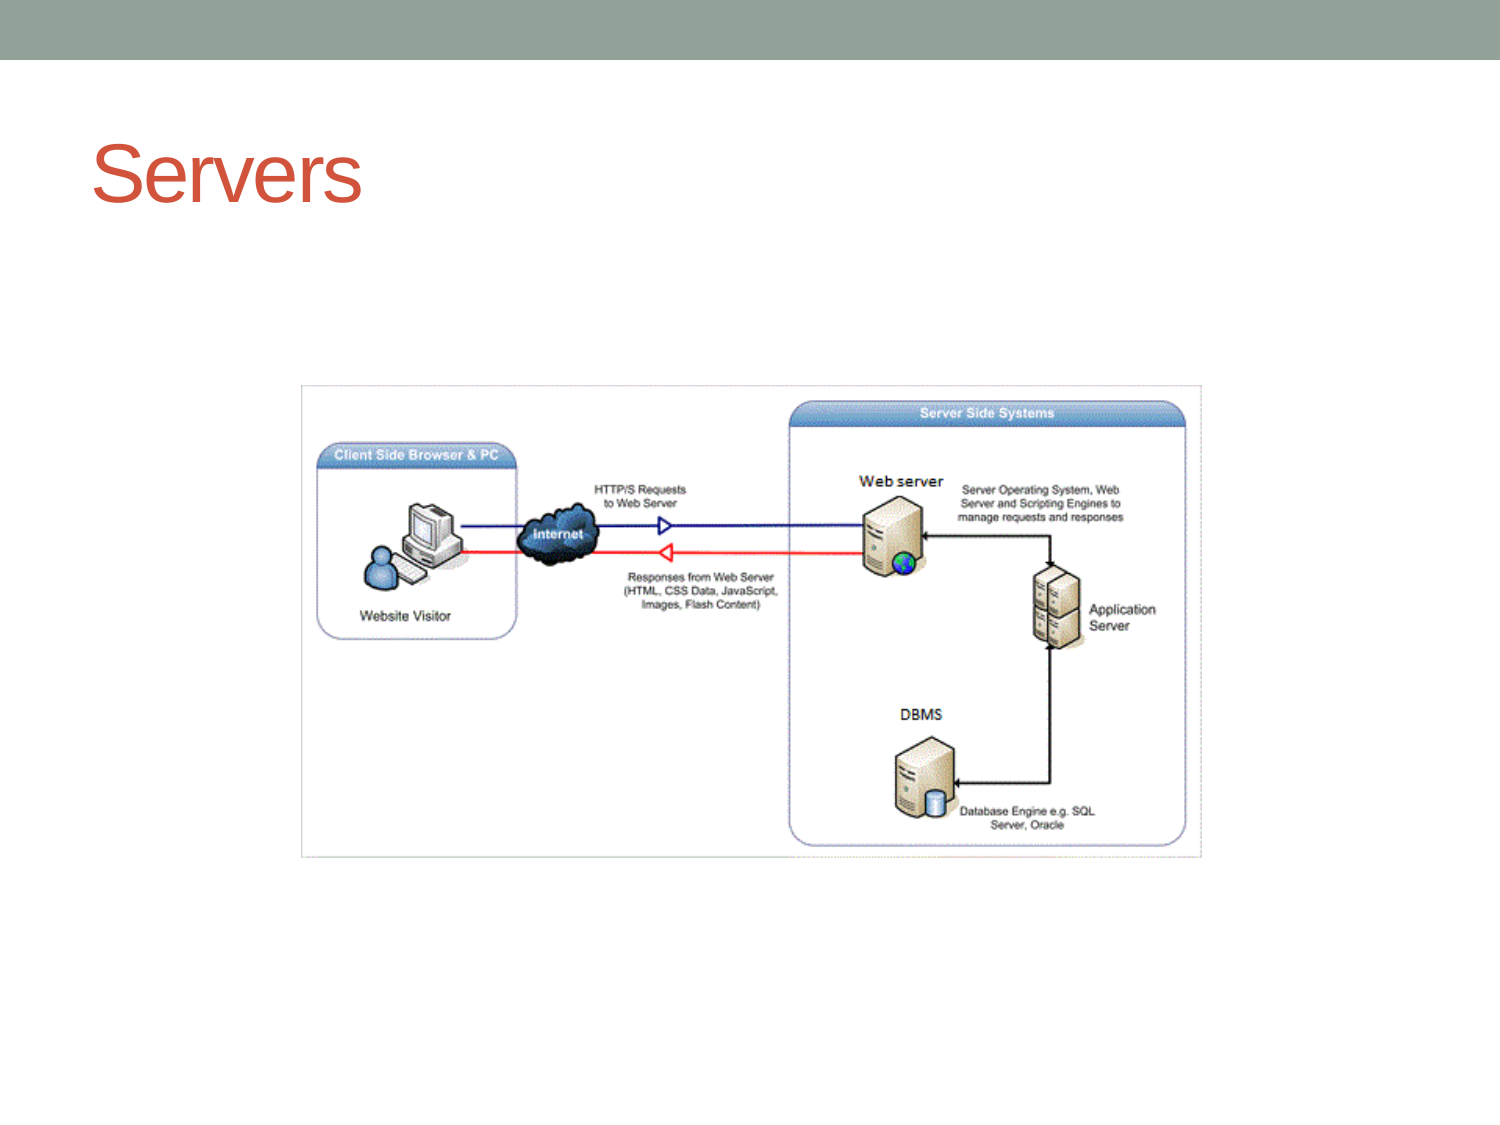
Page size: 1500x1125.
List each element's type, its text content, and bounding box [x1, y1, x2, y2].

picture [301, 385, 1202, 858]
title Servers [75, 87, 1426, 251]
